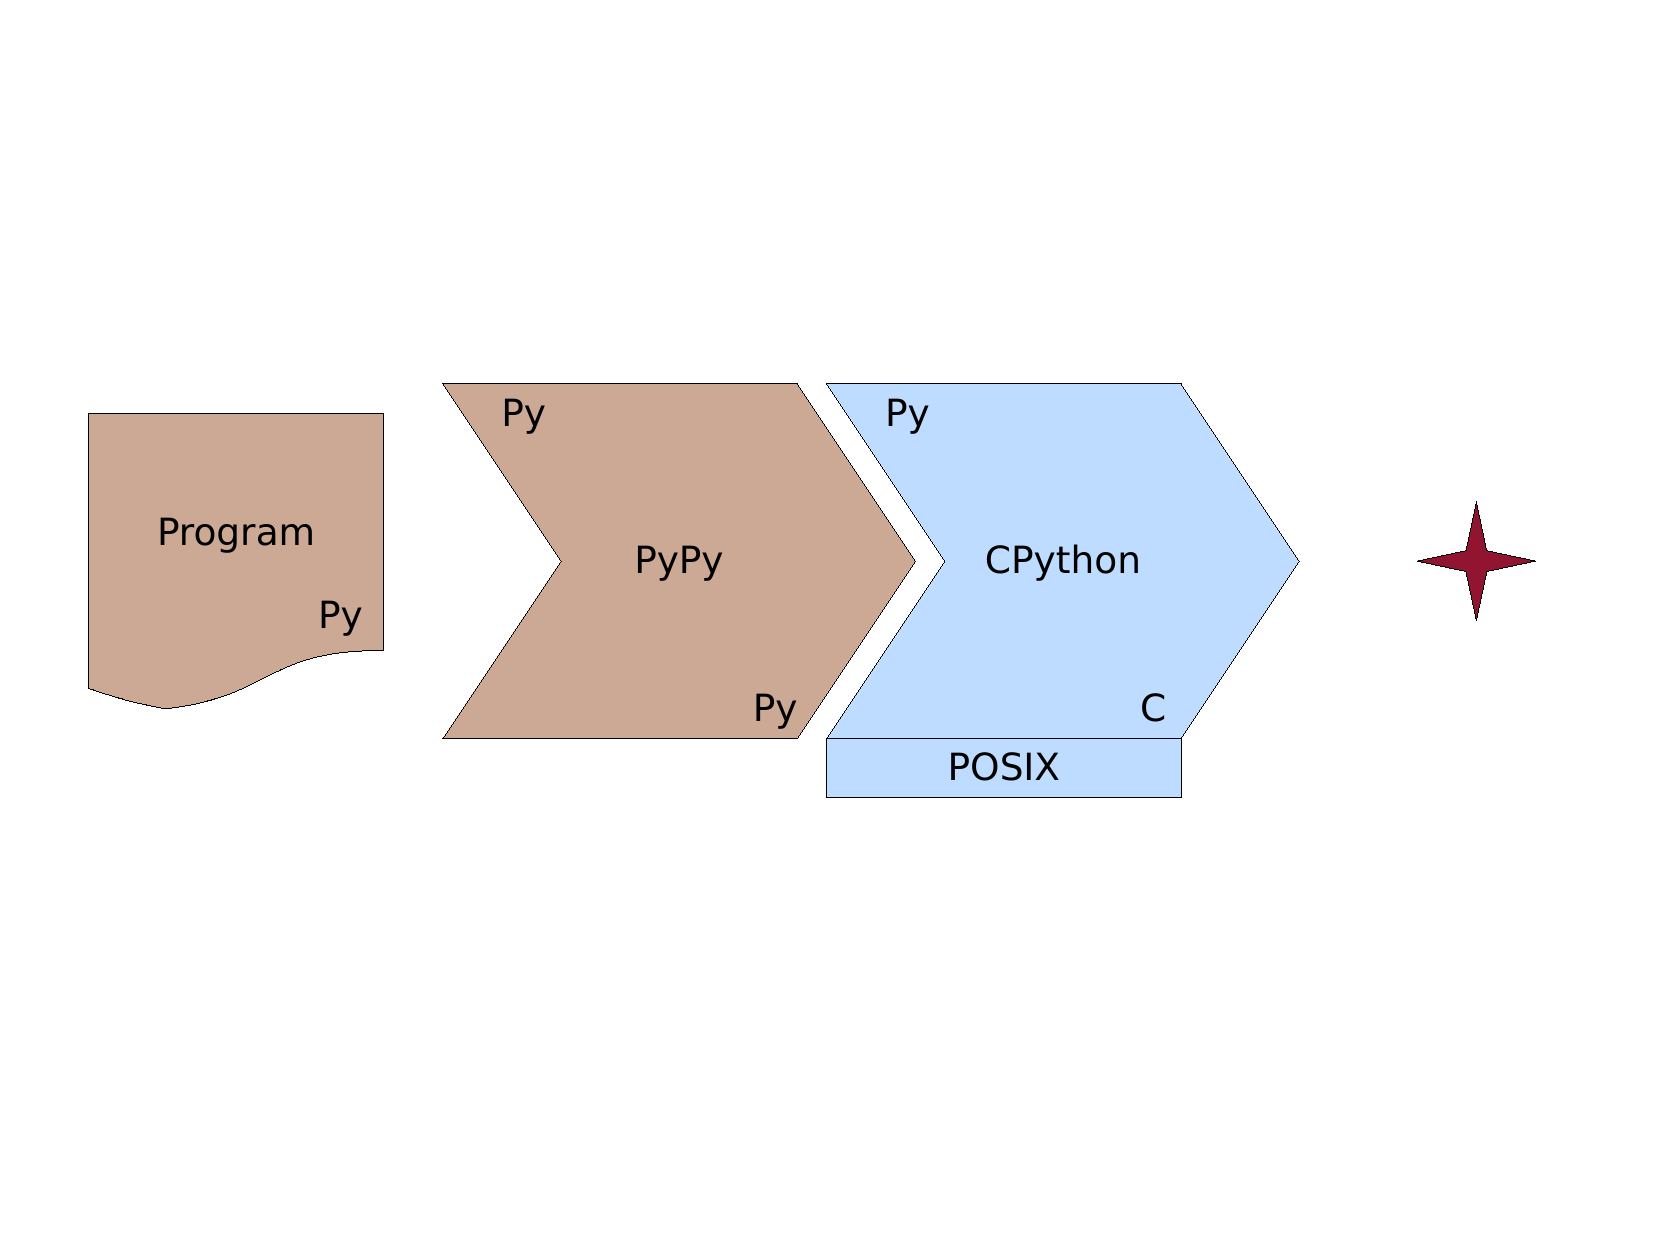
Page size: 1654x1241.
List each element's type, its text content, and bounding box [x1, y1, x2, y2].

text_box Py [738, 679, 813, 739]
text_box Py [870, 384, 945, 443]
text_box CPython [826, 383, 1300, 738]
text_box POSIX [826, 738, 1182, 798]
text_box Program [88, 413, 384, 709]
text_box C [1125, 679, 1182, 738]
text_box Py [486, 383, 562, 443]
text_box Py [303, 586, 378, 645]
text_box PyPy [442, 383, 916, 739]
text_box [1417, 501, 1536, 621]
